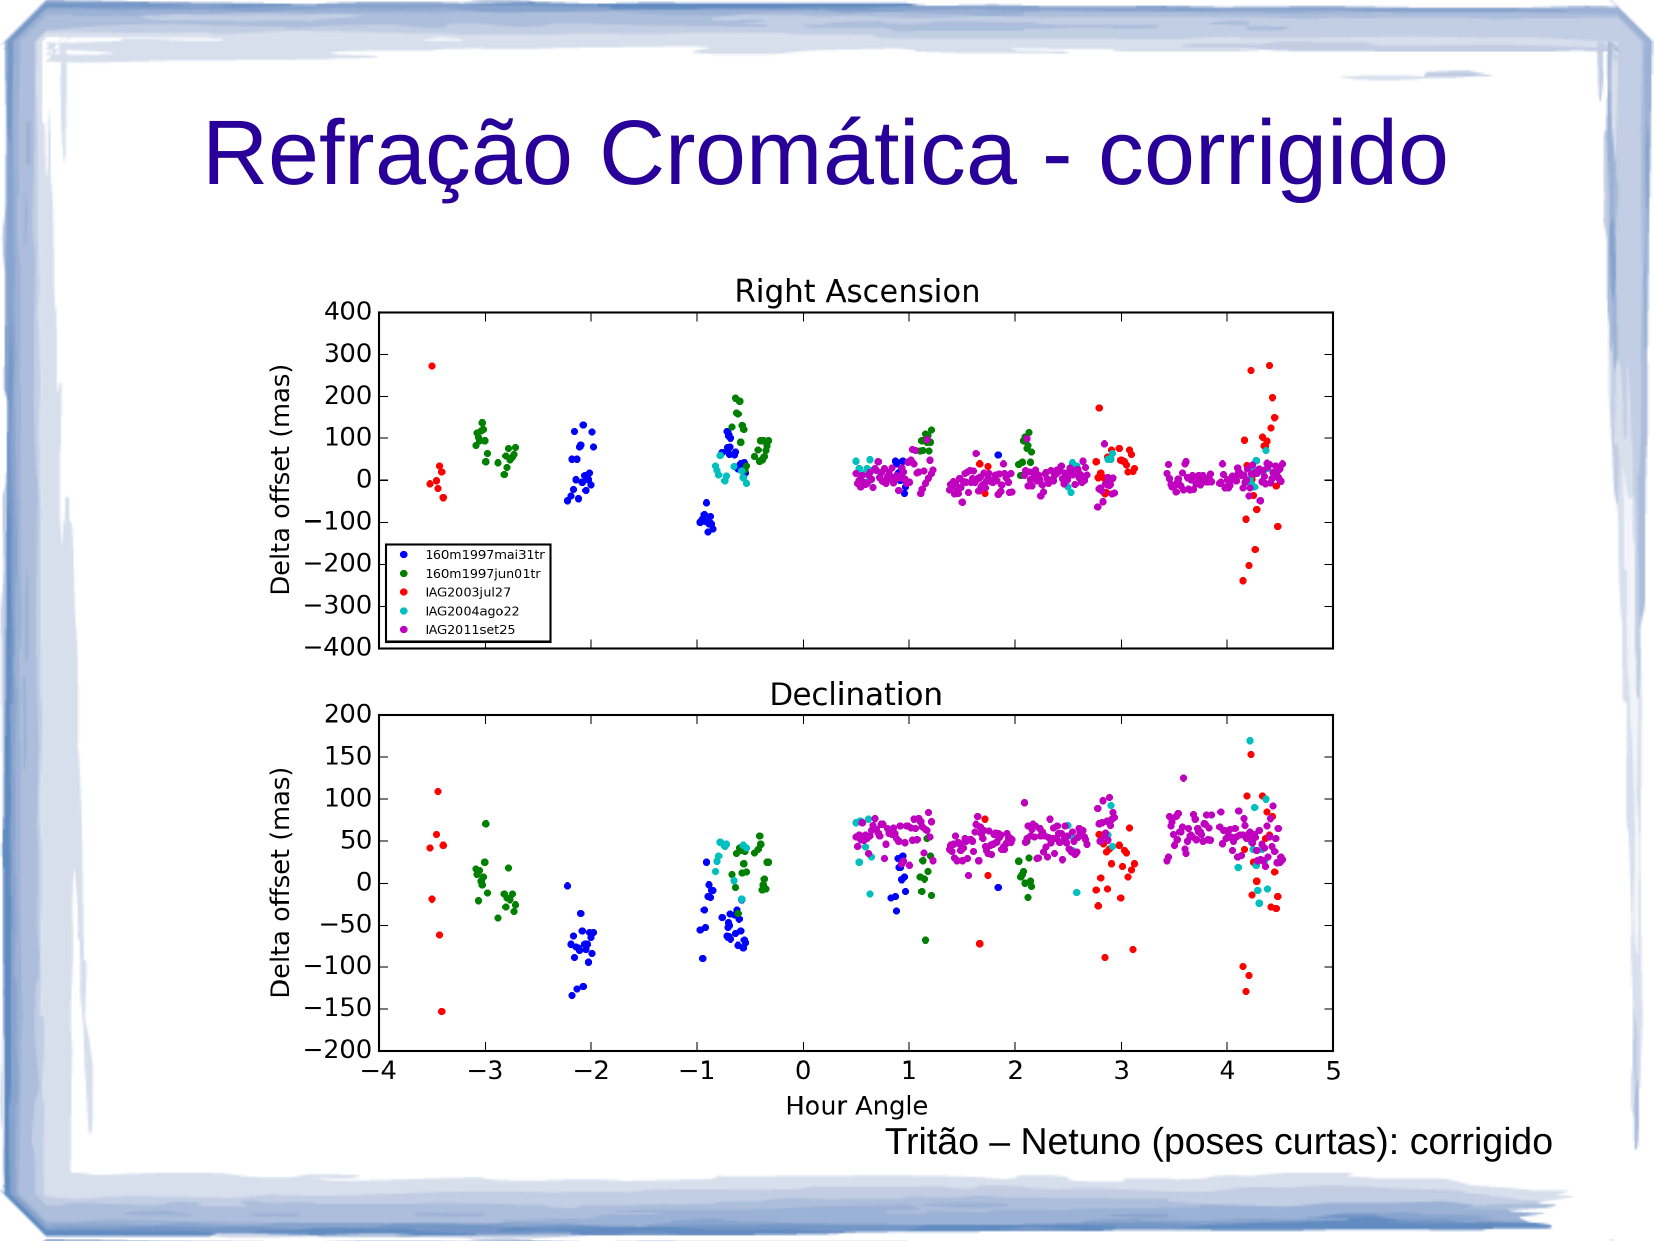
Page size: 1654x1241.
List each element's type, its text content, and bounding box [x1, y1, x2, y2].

title Refração Cromática - corrigido [82, 49, 1571, 257]
picture [0, 0, 1654, 1241]
text_box Tritão – Netuno (poses curtas): corrigido [870, 1112, 1580, 1170]
